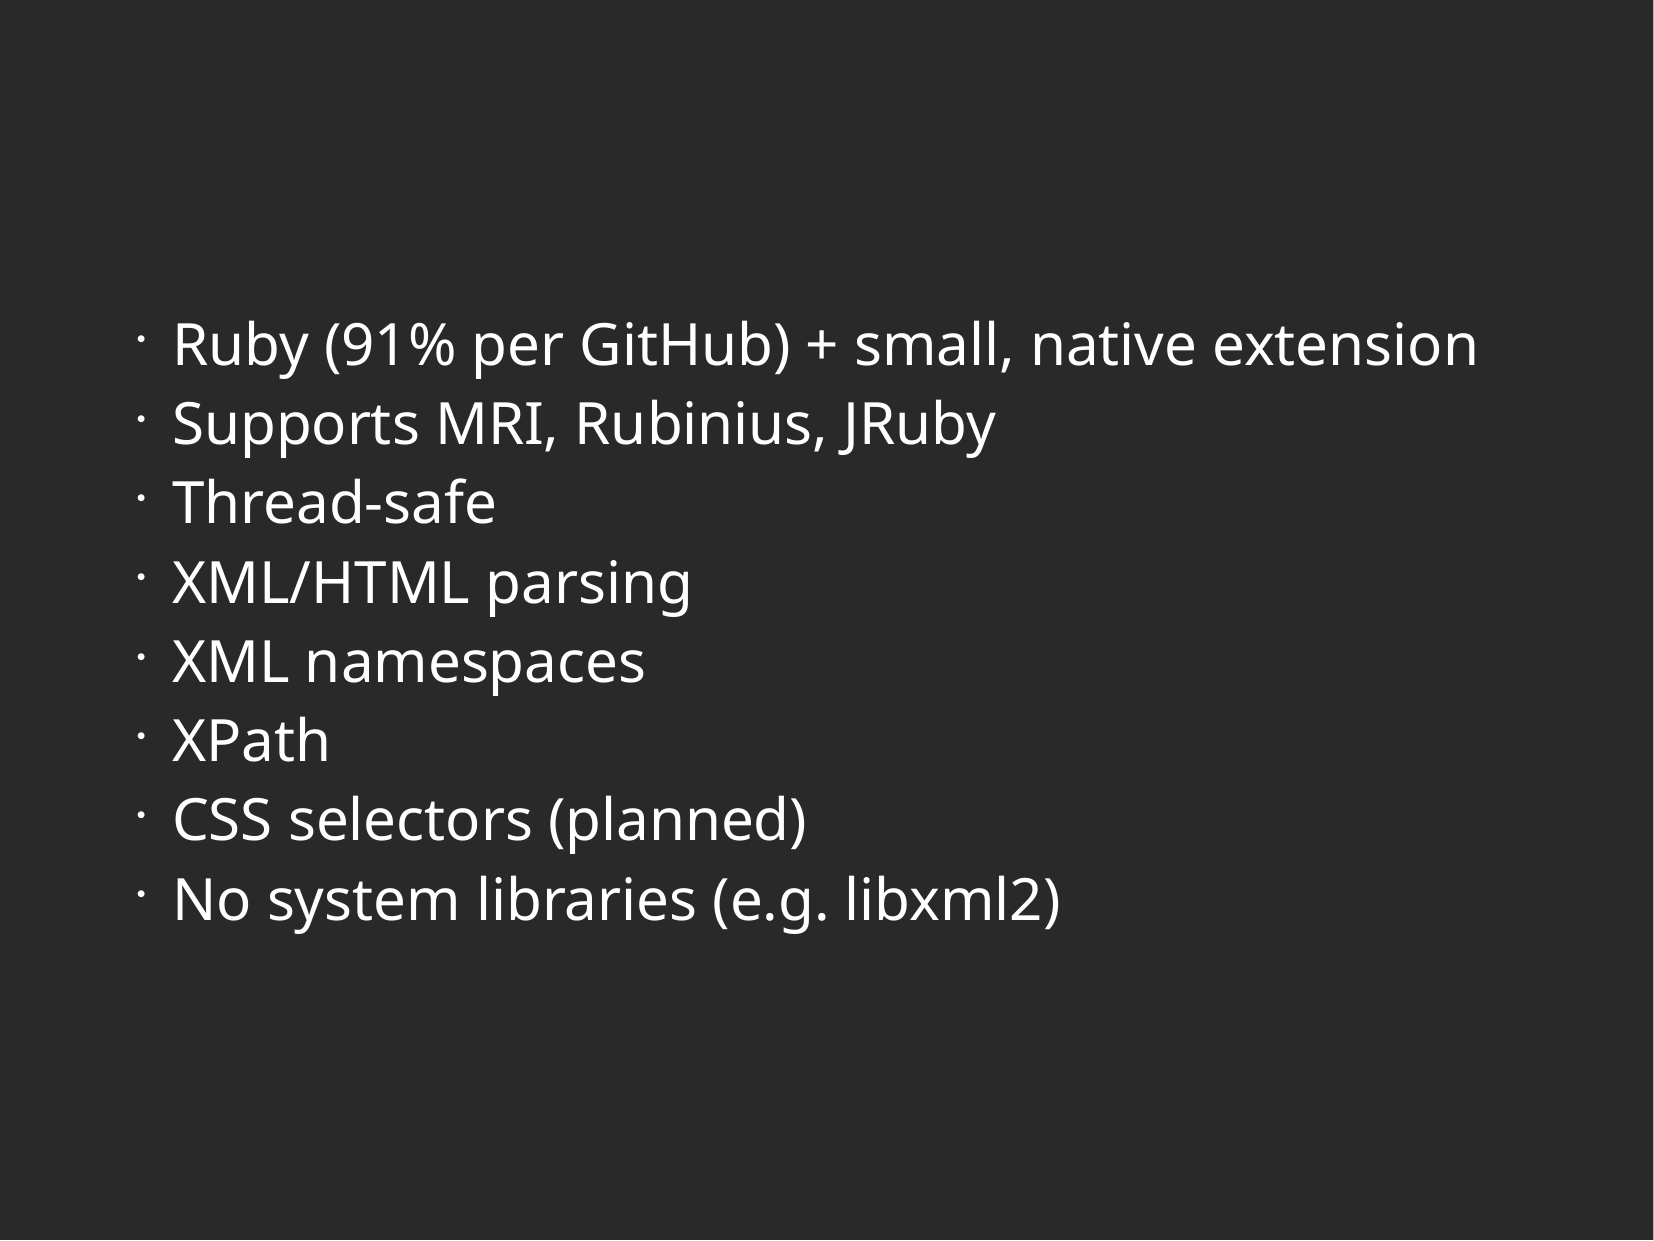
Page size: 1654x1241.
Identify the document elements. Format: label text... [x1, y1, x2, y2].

subtitle Ruby (91% per GitHub) + small, native extension Supports MRI, Rubinius, JRuby Thread-safe XML/HTML parsing XML namespaces XPath CSS selectors (planned) No system libraries (e.g. libxml2) [136, 212, 1517, 1028]
